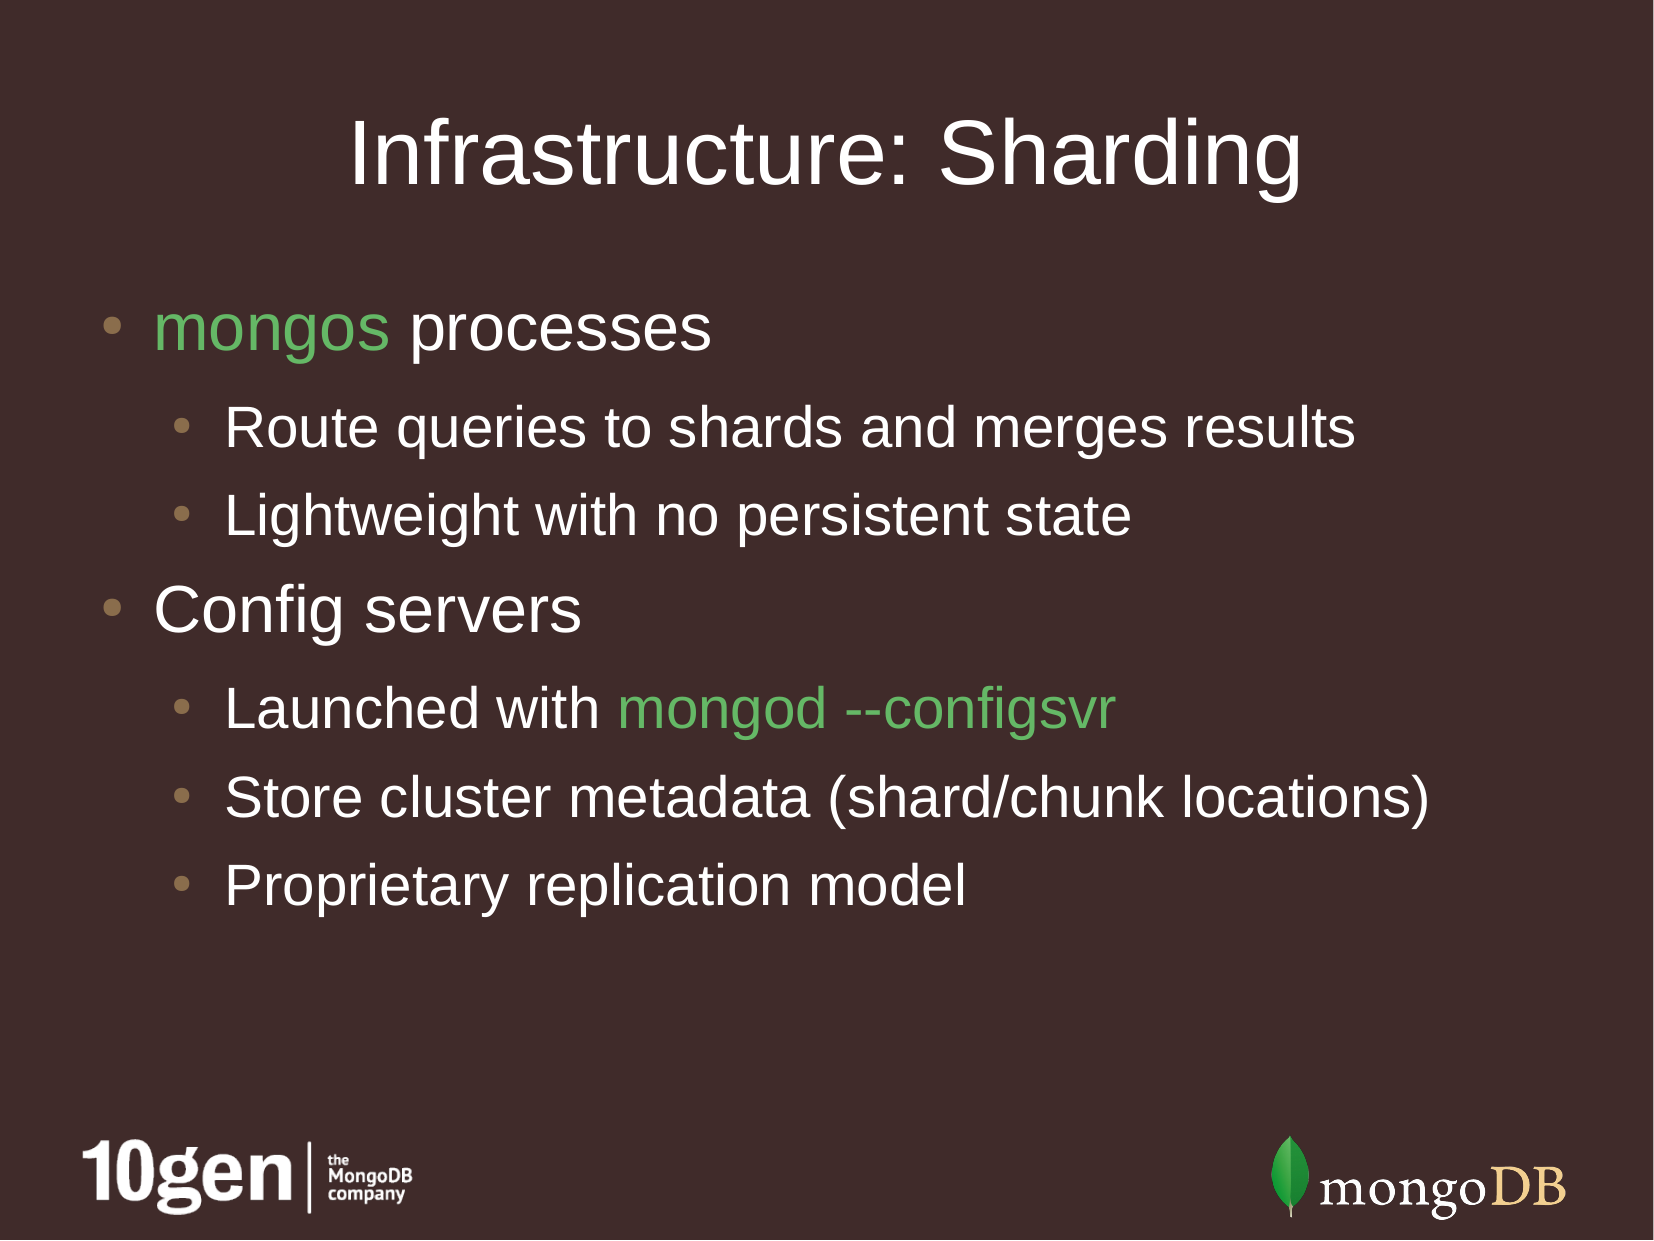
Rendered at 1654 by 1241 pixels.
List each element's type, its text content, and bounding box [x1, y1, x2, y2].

title Infrastructure: Sharding [82, 49, 1571, 257]
list mongos processes Route queries to shards and merges results Lightweight with no persistent state Config servers Launched with mongod --configsvr Store cluster metadata (shard/chunk locations) Proprietary replication model [82, 290, 1571, 1010]
picture [82, 1139, 413, 1215]
picture [1260, 1124, 1576, 1230]
